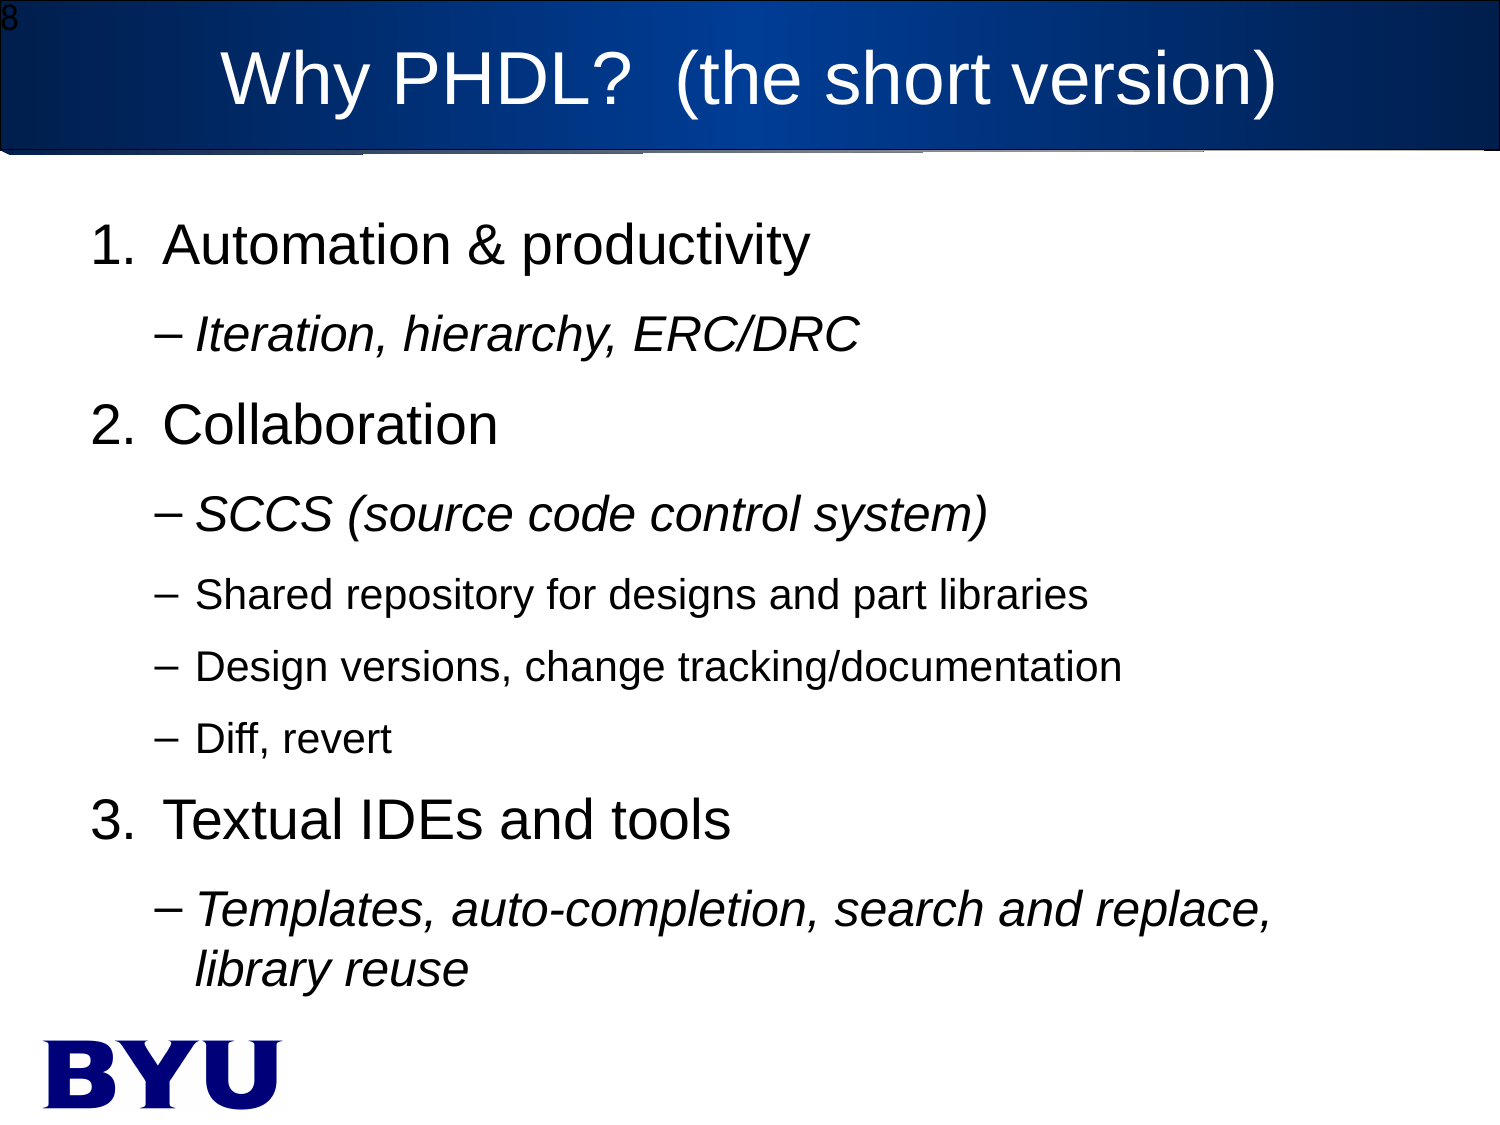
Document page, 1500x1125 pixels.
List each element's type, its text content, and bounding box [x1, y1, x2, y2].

title Why PHDL? (the short version) [0, 0, 1500, 150]
list Automation & productivity Iteration, hierarchy, ERC/DRC Collaboration SCCS (source code control system) Shared repository for designs and part libraries Design versions, change tracking/documentation Diff, revert Textual IDEs and tools Templates, auto-completion, search and replace, library reuse [75, 200, 1425, 1013]
picture [37, 1039, 288, 1111]
